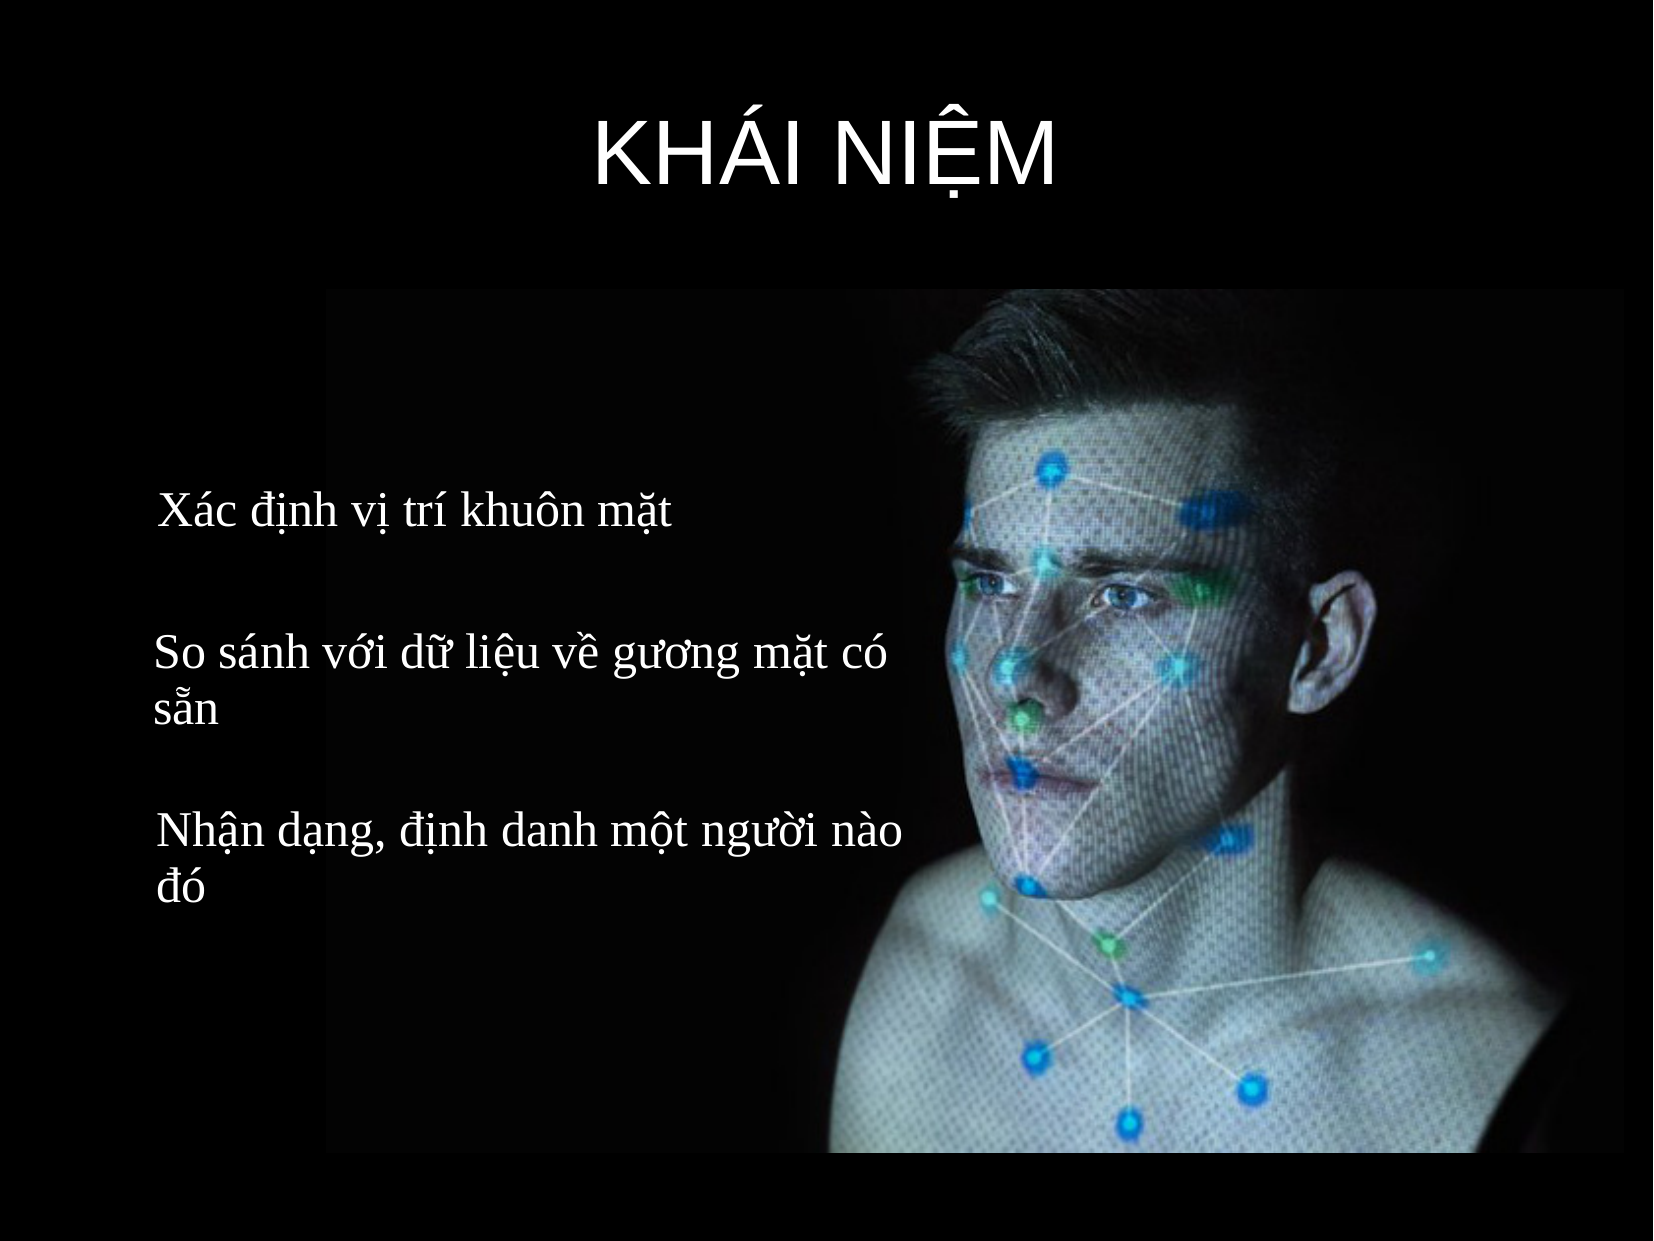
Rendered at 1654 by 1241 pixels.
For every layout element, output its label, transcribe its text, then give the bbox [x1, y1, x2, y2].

text_box So sánh với dữ liệu về gương mặt có sẵn [138, 617, 910, 758]
title KHÁI NIỆM [82, 49, 1571, 257]
text_box Xác định vị trí khuôn mặt [142, 474, 781, 591]
picture [326, 289, 1624, 1153]
text_box Nhận dạng, định danh một người nào đó [141, 795, 952, 921]
